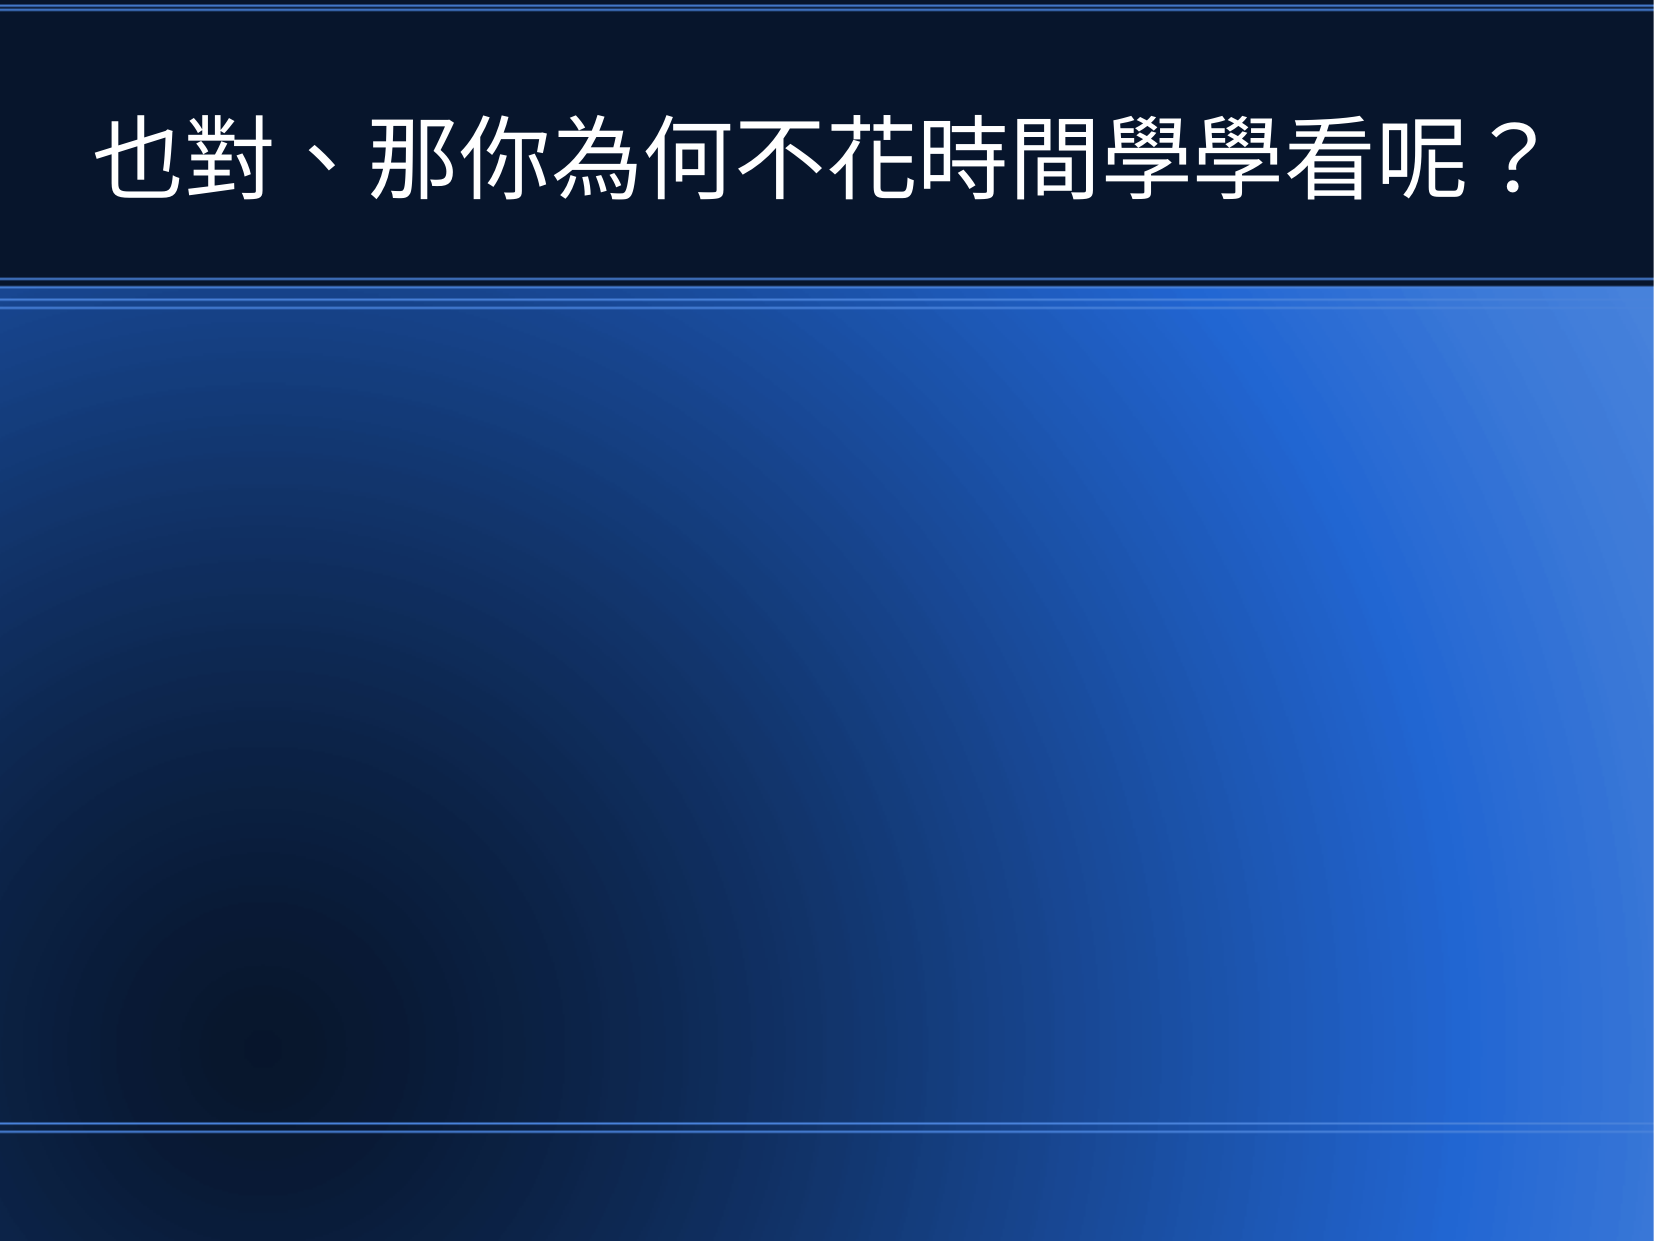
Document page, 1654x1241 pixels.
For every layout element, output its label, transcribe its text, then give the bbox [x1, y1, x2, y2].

picture [0, 0, 1654, 1241]
title 也對、那你為何不花時間學學看呢？ [82, 49, 1571, 257]
